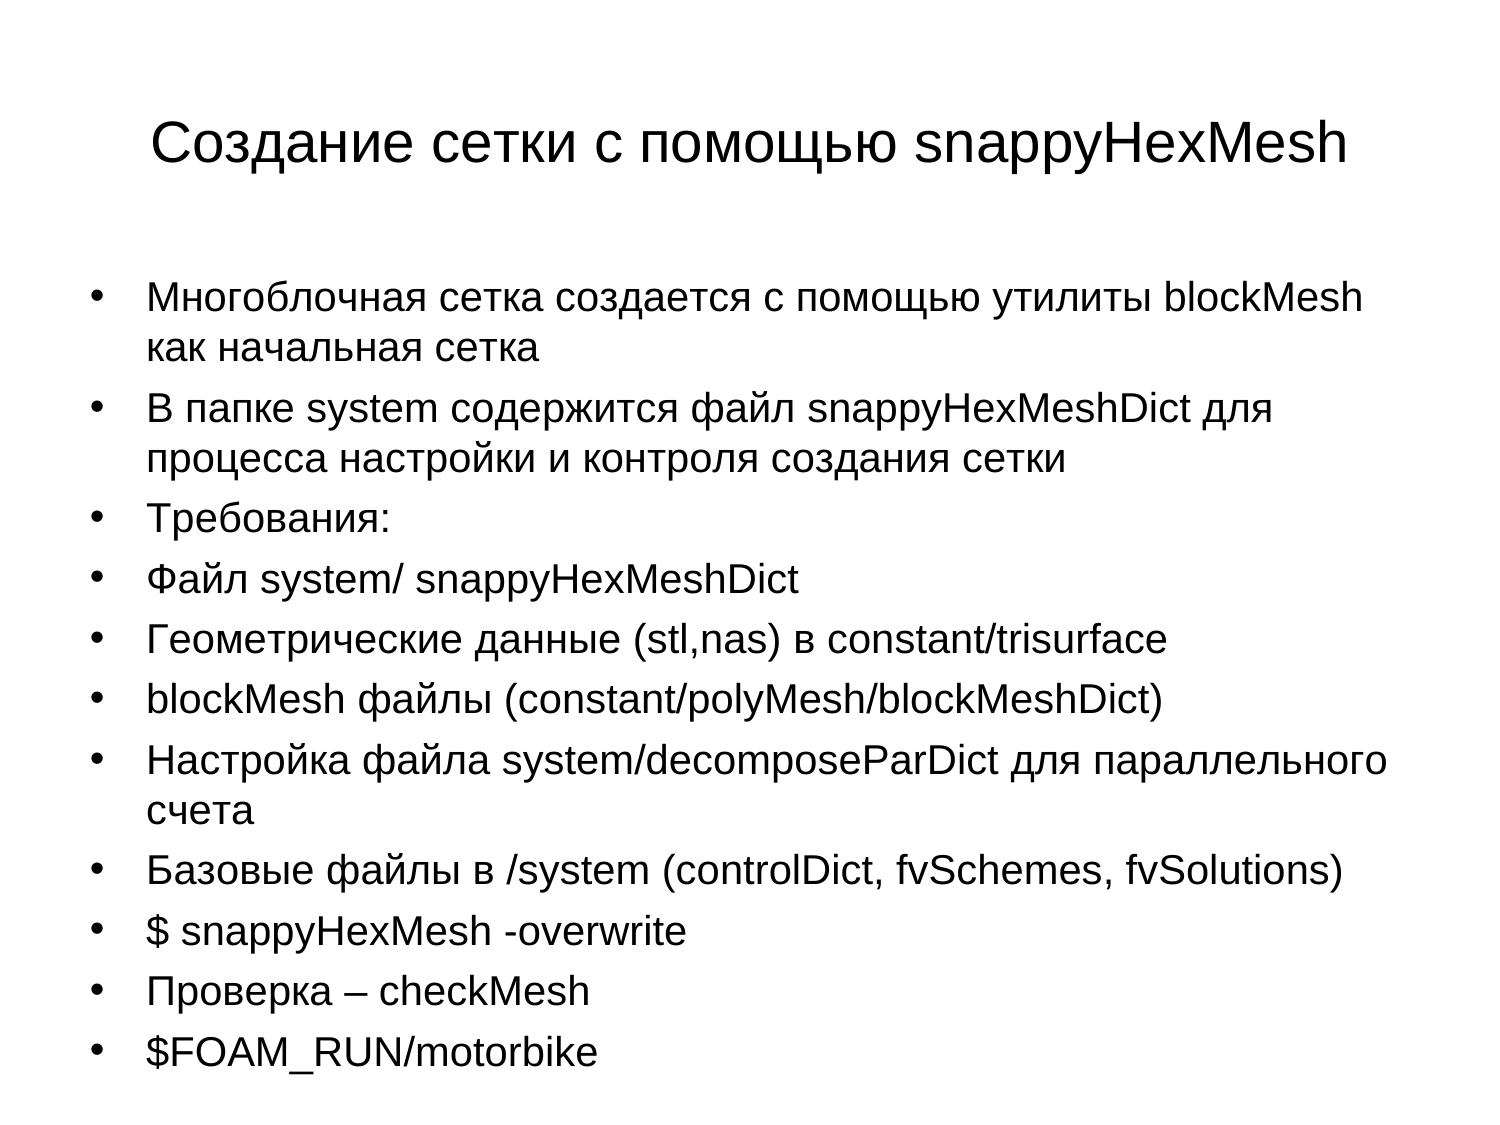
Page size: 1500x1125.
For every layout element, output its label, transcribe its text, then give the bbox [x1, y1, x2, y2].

list Многоблочная сетка создается с помощью утилиты blockMesh как начальная сетка В папке system содержится файл snappyHexMeshDict для процесса настройки и контроля создания сетки Требования: Файл system/ snappyHexMeshDict Геометрические данные (stl,nas) в constant/trisurface blockMesh файлы (constant/polyMesh/blockMeshDict) Настройка файла system/decomposeParDict для параллельного счета Базовые файлы в /system (controlDict, fvSchemes, fvSolutions) $ snappyHexMesh -overwrite Проверка – checkMesh $FOAM_RUN/motorbike [75, 262, 1447, 1083]
title Создание сетки с помощью snappyHexMesh [75, 45, 1426, 233]
